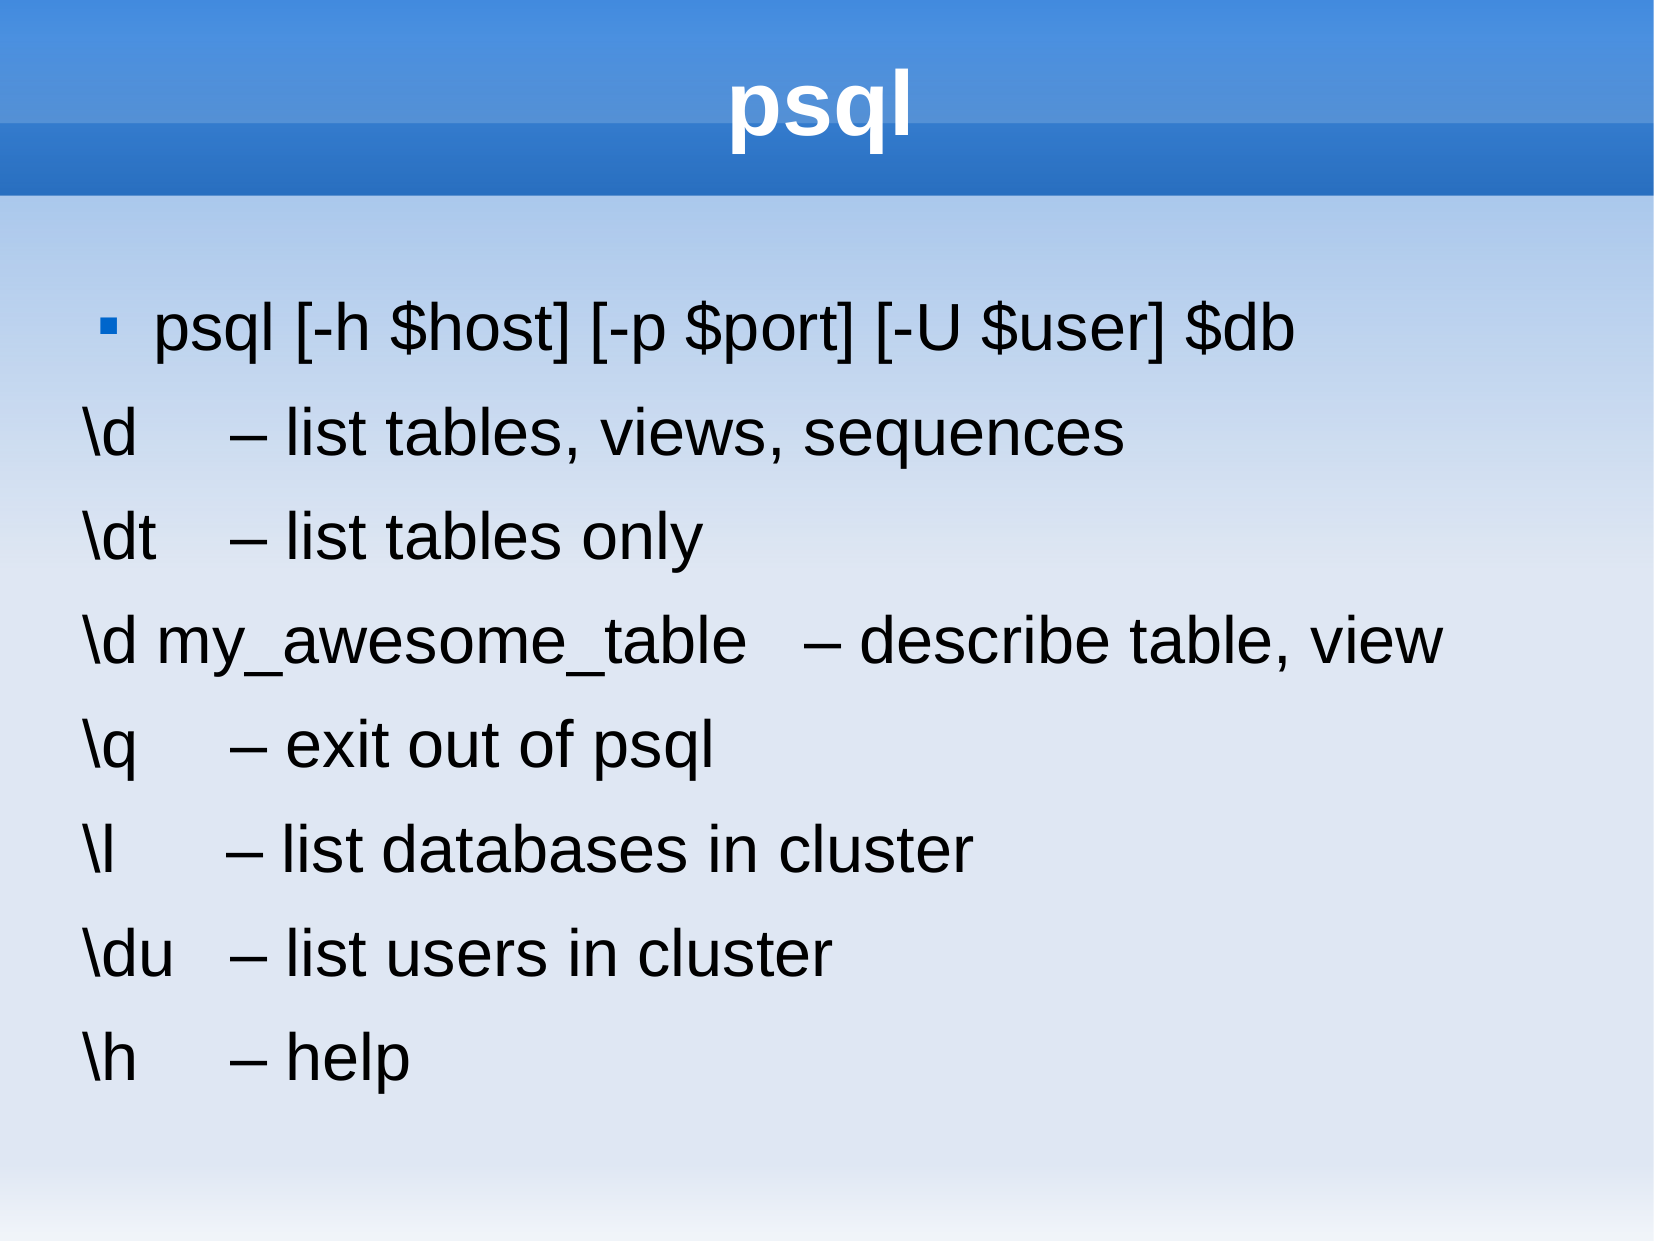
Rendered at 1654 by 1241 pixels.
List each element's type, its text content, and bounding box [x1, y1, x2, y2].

list psql [-h $host] [-p $port] [-U $user] $db \d – list tables, views, sequences \dt – list tables only \d my_awesome_table – describe table, view \q – exit out of psql \l – list databases in cluster \du – list users in cluster \h – help [82, 290, 1571, 1096]
picture [0, 0, 1654, 1241]
title psql [76, 7, 1565, 200]
